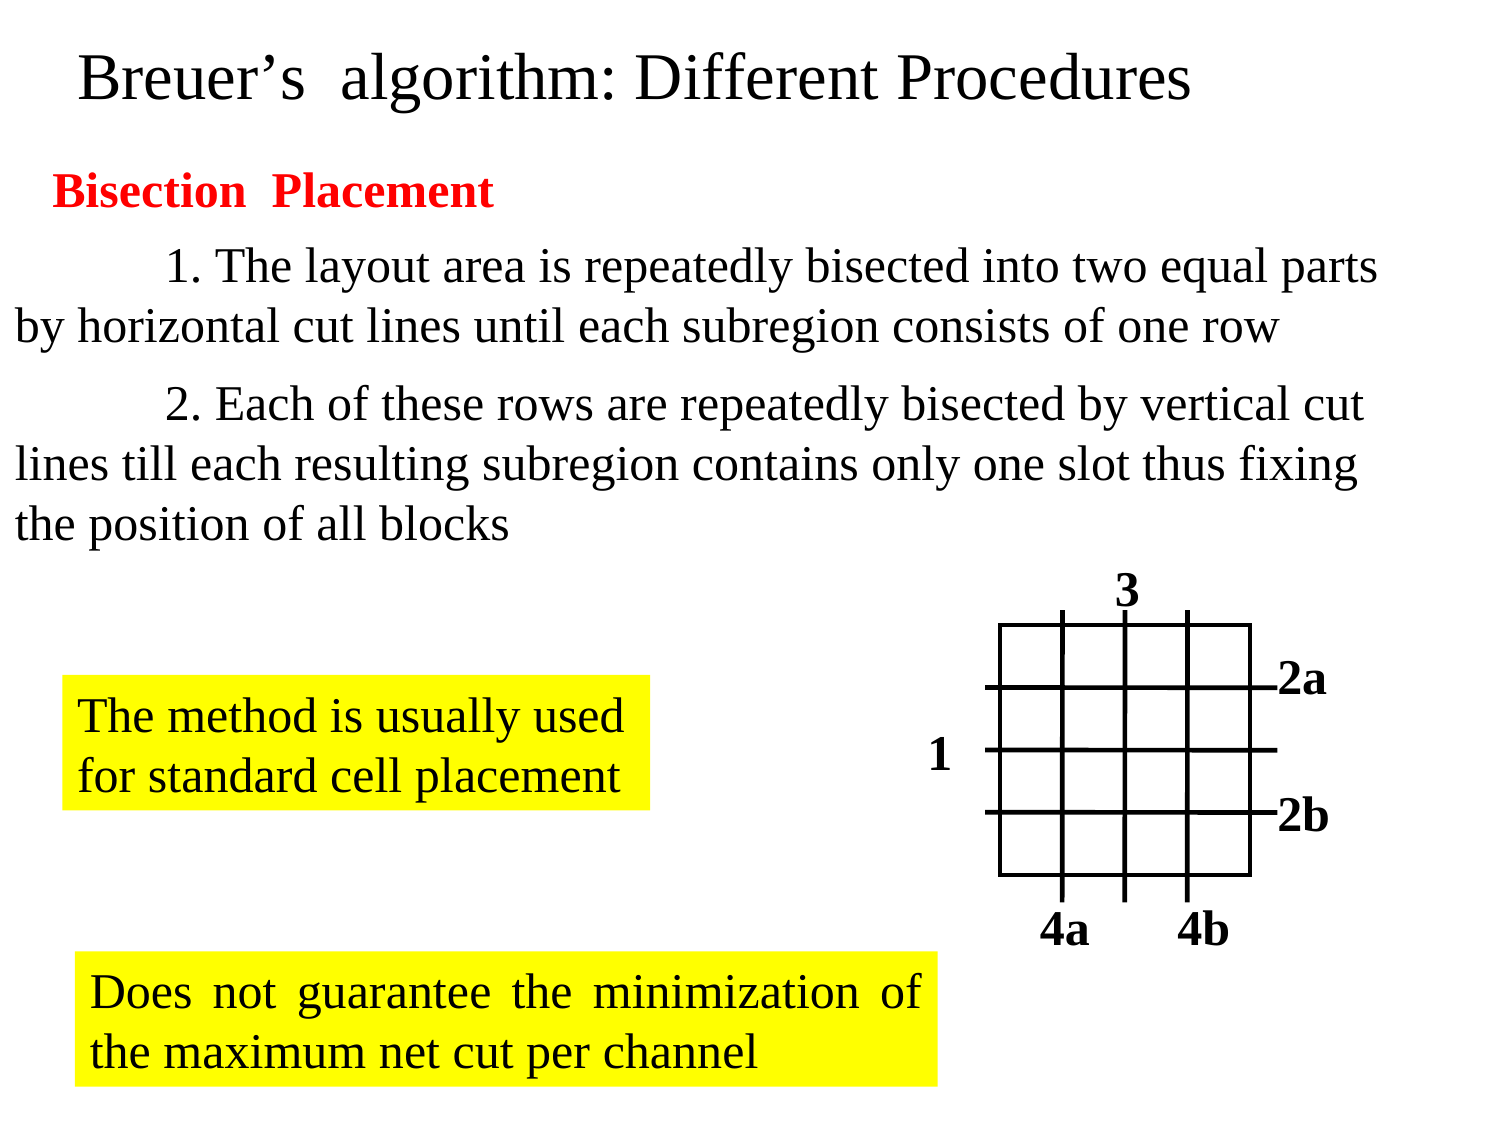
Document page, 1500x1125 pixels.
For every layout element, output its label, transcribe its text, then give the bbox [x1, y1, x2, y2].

text_box 2b [1262, 774, 1363, 850]
text_box The method is usually used for standard cell placement [62, 674, 651, 811]
text_box 3 [1100, 549, 1151, 623]
text_box 4a [1024, 887, 1126, 963]
text_box 1 [1002, 712, 1013, 788]
text_box Bisection Placement [37, 149, 1463, 226]
text_box 2a [1262, 636, 1363, 713]
text_box Breuer’s algorithm: Different Procedures [62, 24, 1500, 121]
text_box Does not guarantee the minimization of the maximum net cut per channel [74, 951, 938, 1087]
text_box 4b [1162, 887, 1263, 963]
text_box 1. The layout area is repeatedly bisected into two equal parts by horizontal cut lines until each subregion consists of one row [0, 224, 1426, 361]
text_box 2. Each of these rows are repeatedly bisected by vertical cut lines till each resulting subregion contains only one slot thus fixing the position of all blocks [0, 362, 1388, 558]
text_box 1 [912, 712, 998, 788]
